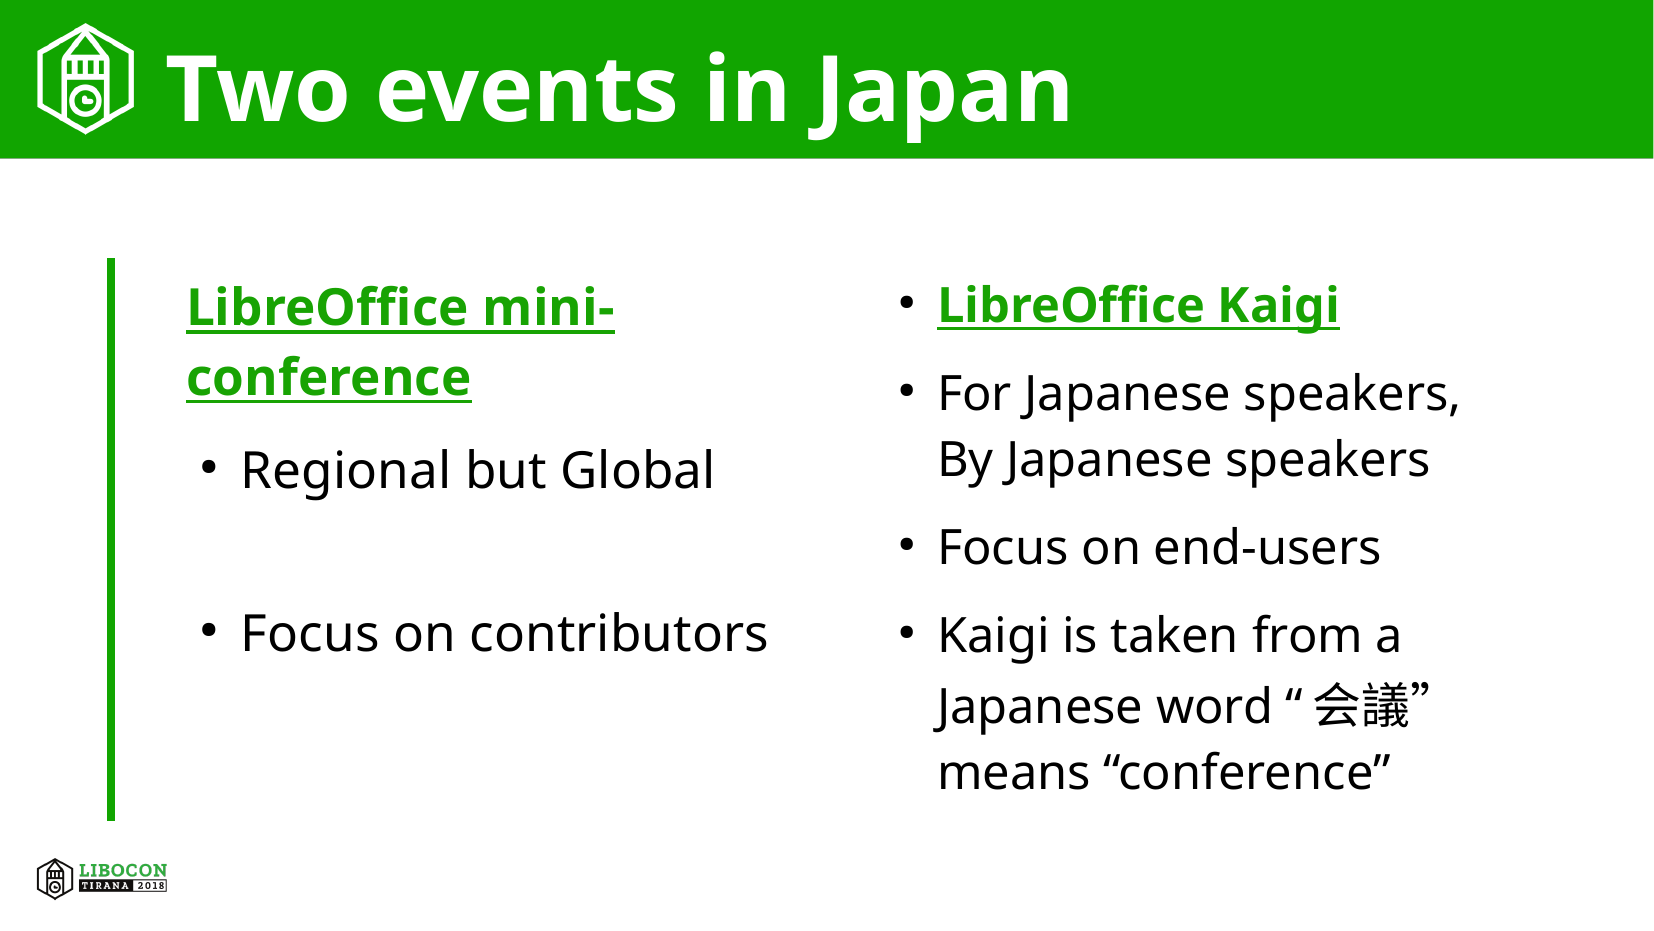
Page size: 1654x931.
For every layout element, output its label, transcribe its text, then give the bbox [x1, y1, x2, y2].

title Two events in Japan [165, 31, 1571, 142]
list LibreOffice Kaigi For Japanese speakers, By Japanese speakers Focus on end-users Kaigi is taken from a Japanese word “会議” means “conference” [885, 270, 1572, 811]
list LibreOffice mini-conference Regional but Global Focus on contributors [165, 270, 851, 811]
picture [0, 0, 1654, 930]
